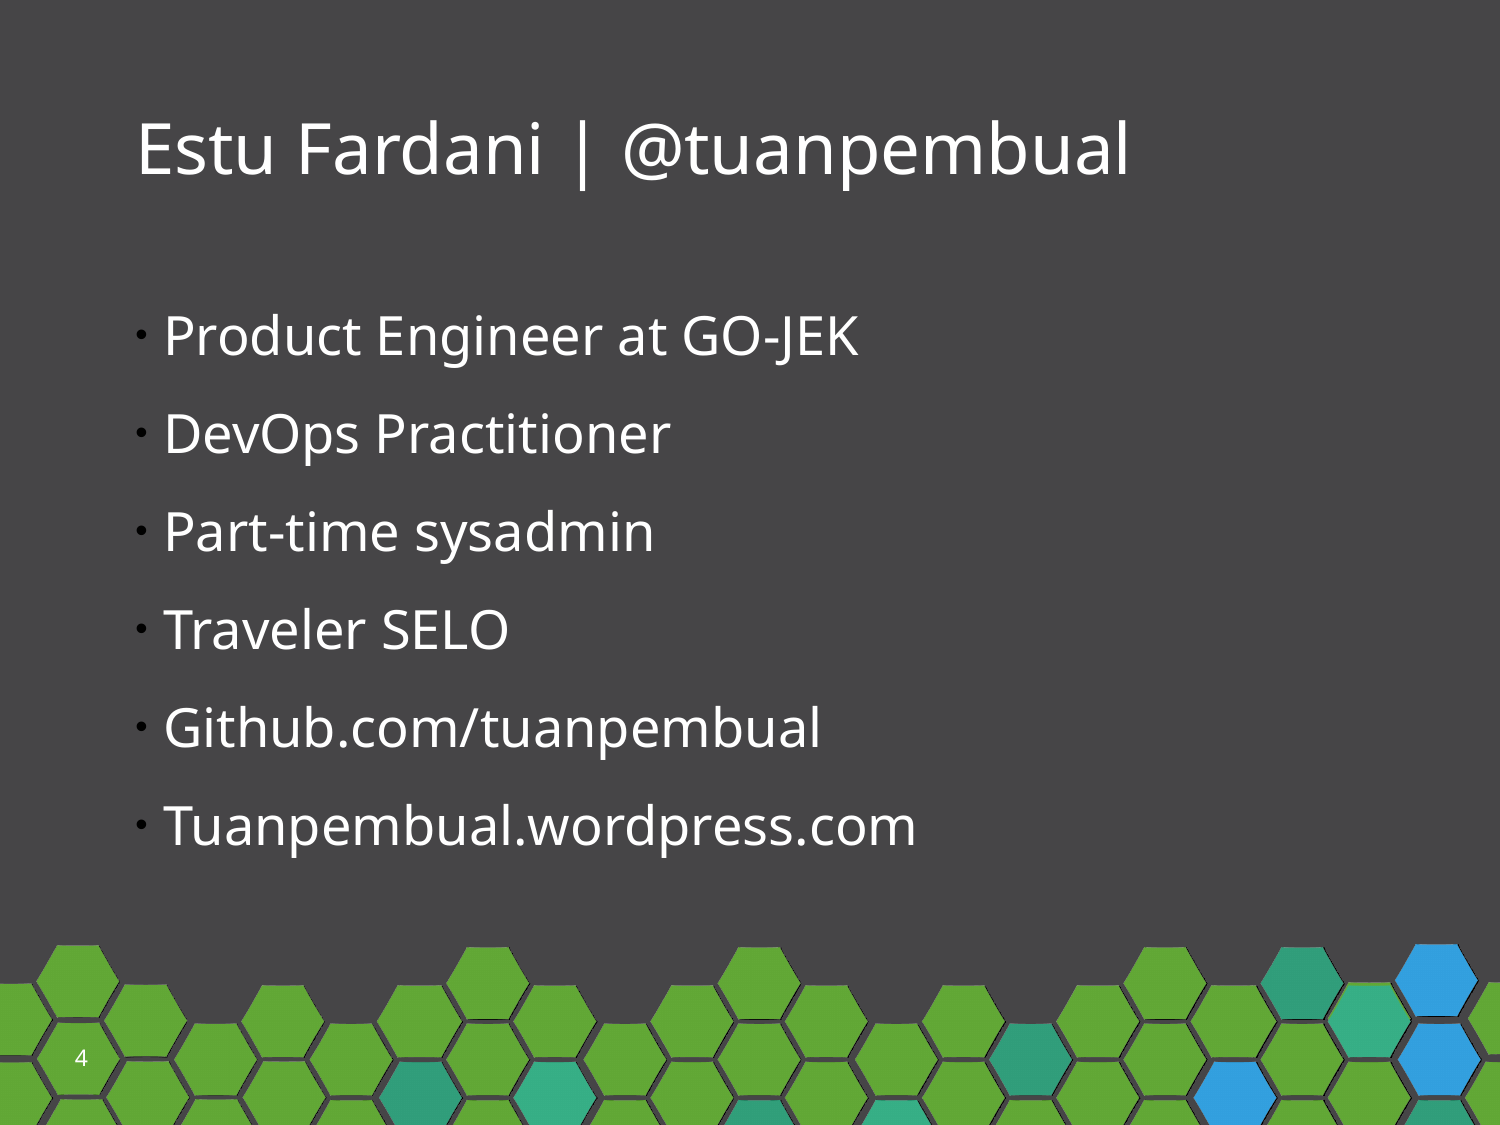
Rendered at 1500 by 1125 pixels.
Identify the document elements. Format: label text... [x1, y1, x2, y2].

list Product Engineer at GO-JEK DevOps Practitioner Part-time sysadmin Traveler SELO Github.com/tuanpembual Tuanpembual.wordpress.com [135, 297, 1372, 951]
picture [0, 944, 1500, 1125]
title Estu Fardani | @tuanpembual [135, 65, 1372, 228]
